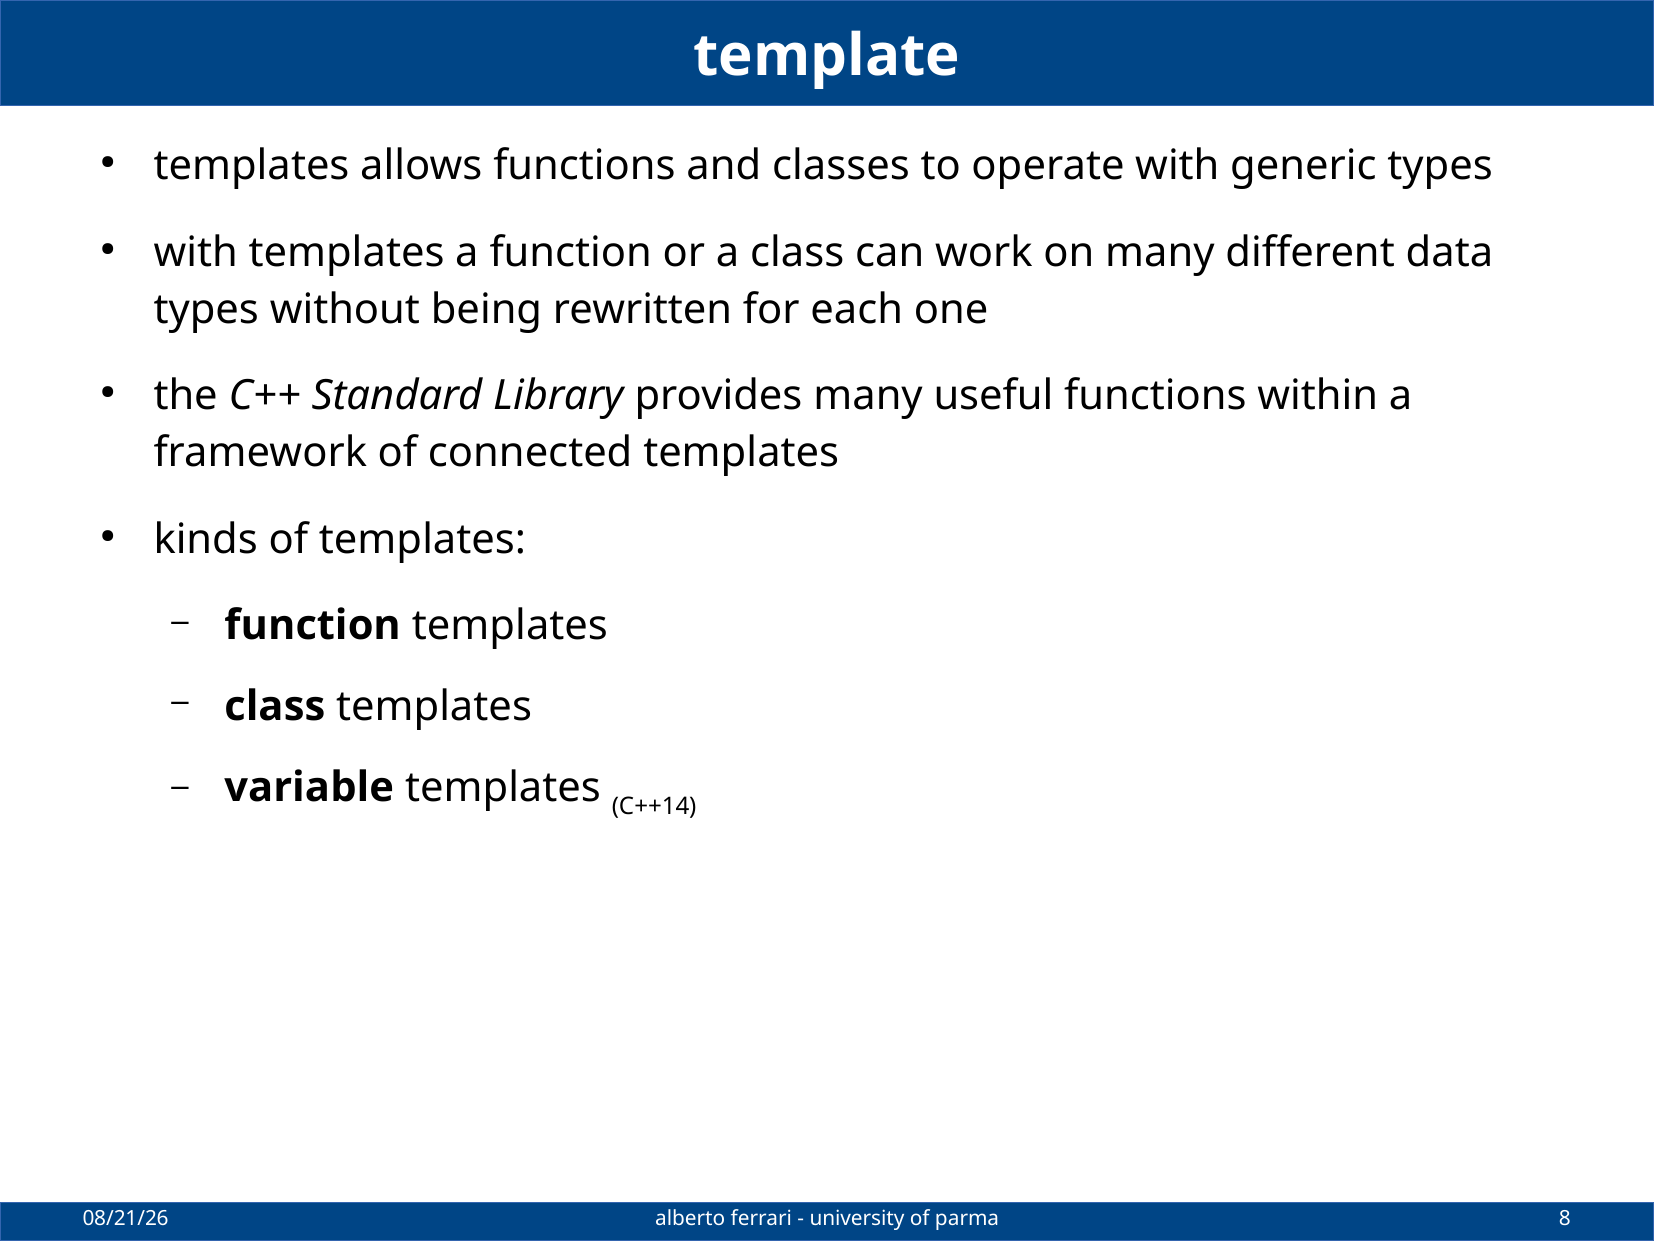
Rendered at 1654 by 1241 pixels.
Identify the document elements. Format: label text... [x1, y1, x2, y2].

list templates allows functions and classes to operate with generic types with templates a function or a class can work on many different data types without being rewritten for each one the C++ Standard Library provides many useful functions within a framework of connected templates kinds of templates: function templates class templates variable templates (C++14) [82, 135, 1571, 855]
title template [0, 0, 1654, 106]
